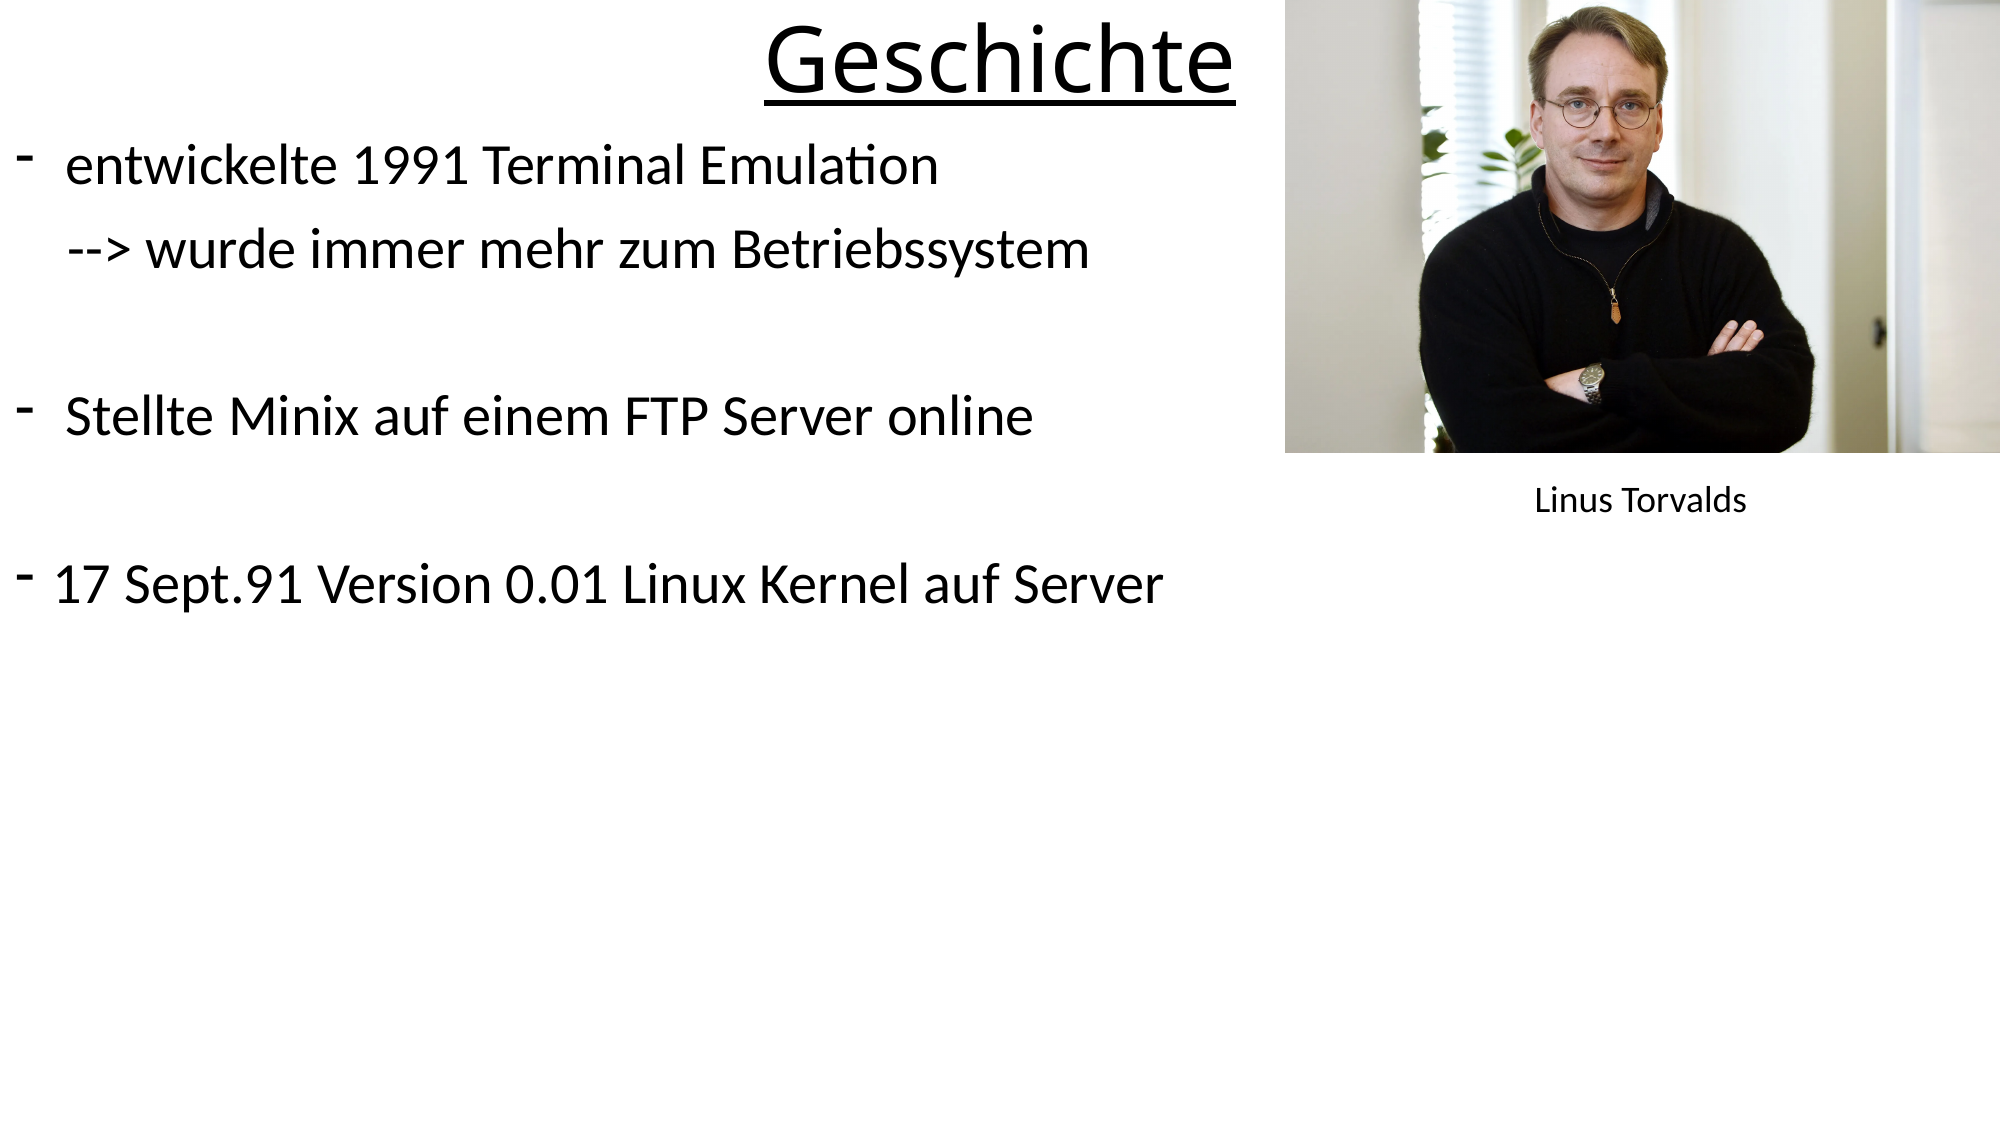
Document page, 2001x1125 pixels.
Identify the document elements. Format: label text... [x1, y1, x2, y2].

picture [1285, 0, 2000, 453]
title Geschichte [137, 0, 1285, 126]
list entwickelte 1991 Terminal Emulation --> wurde immer mehr zum Betriebssystem Stellte Minix auf einem FTP Server online 17 Sept.91 Version 0.01 Linux Kernel auf Server [0, 126, 1286, 1125]
text_box Linus Torvalds [1519, 467, 1815, 528]
